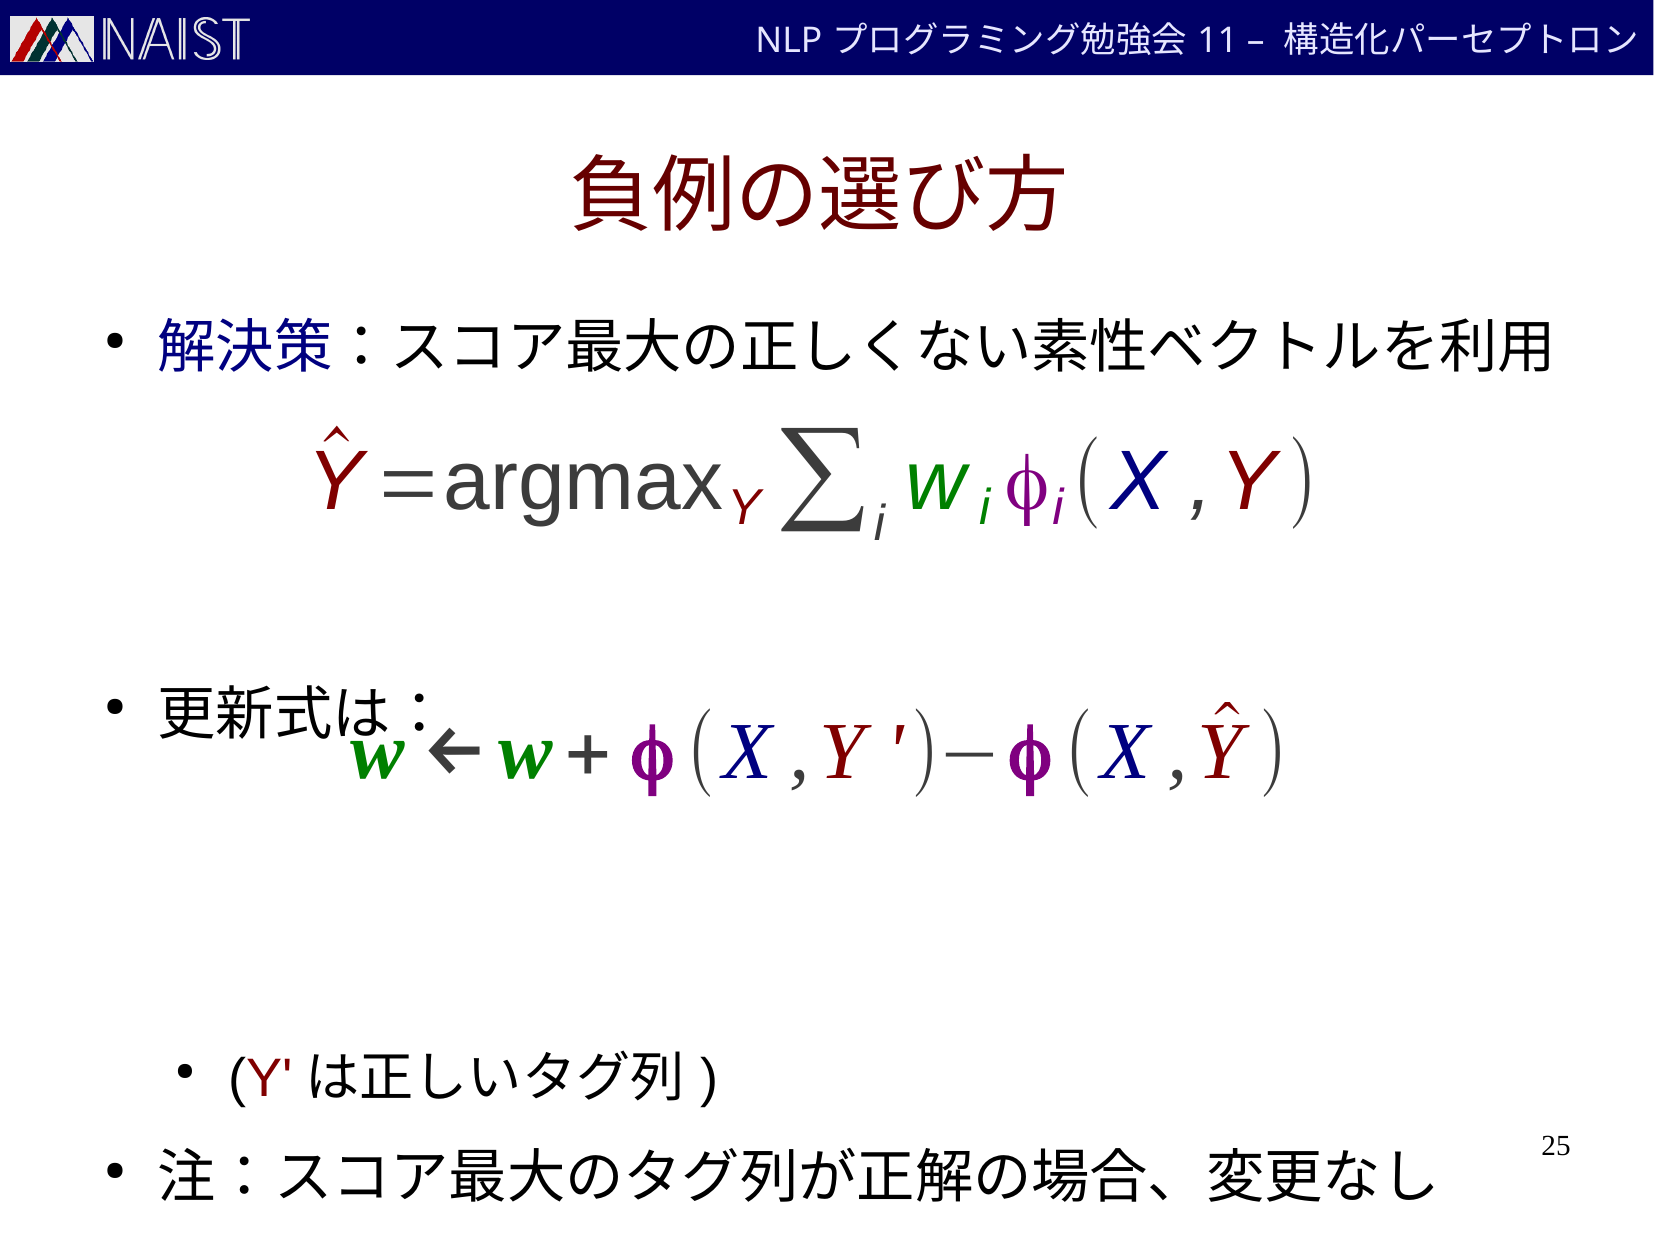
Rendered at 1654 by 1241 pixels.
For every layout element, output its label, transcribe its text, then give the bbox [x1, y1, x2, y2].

list 解決策：スコア最大の正しくない素性ベクトルを利用 更新式は： (Y'は正しいタグ列) 注：スコア最大のタグ列が正解の場合、変更なし [86, 300, 1576, 1119]
chart [286, 419, 1337, 553]
picture [102, 17, 251, 60]
title 負例の選び方 [75, 92, 1564, 285]
chart [324, 702, 1305, 801]
picture [10, 16, 94, 62]
